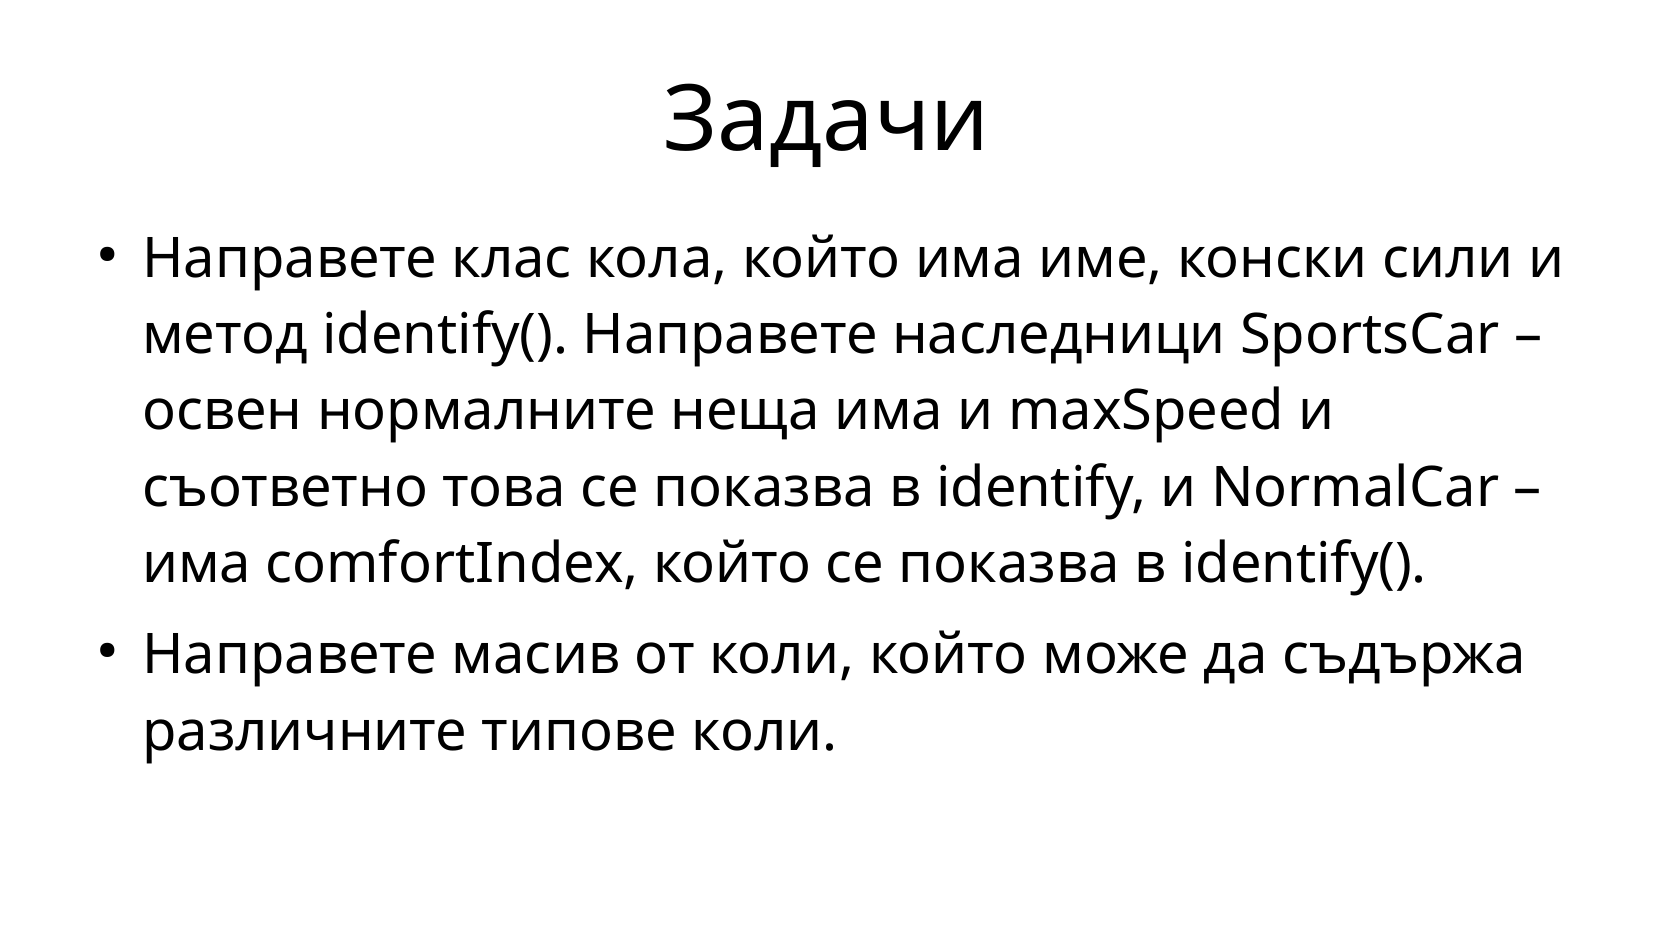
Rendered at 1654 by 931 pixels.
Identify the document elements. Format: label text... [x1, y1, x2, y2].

list Направете клас кола, който има име, конски сили и метод identify(). Направете наследници SportsCar – освен нормалните неща има и maxSpeed и съответно това се показва в identify, и NormalCar – има comfortIndex, който се показва в identify(). Направете масив от коли, който може да съдържа различните типове коли. [82, 217, 1571, 826]
title Задачи [82, 37, 1571, 193]
